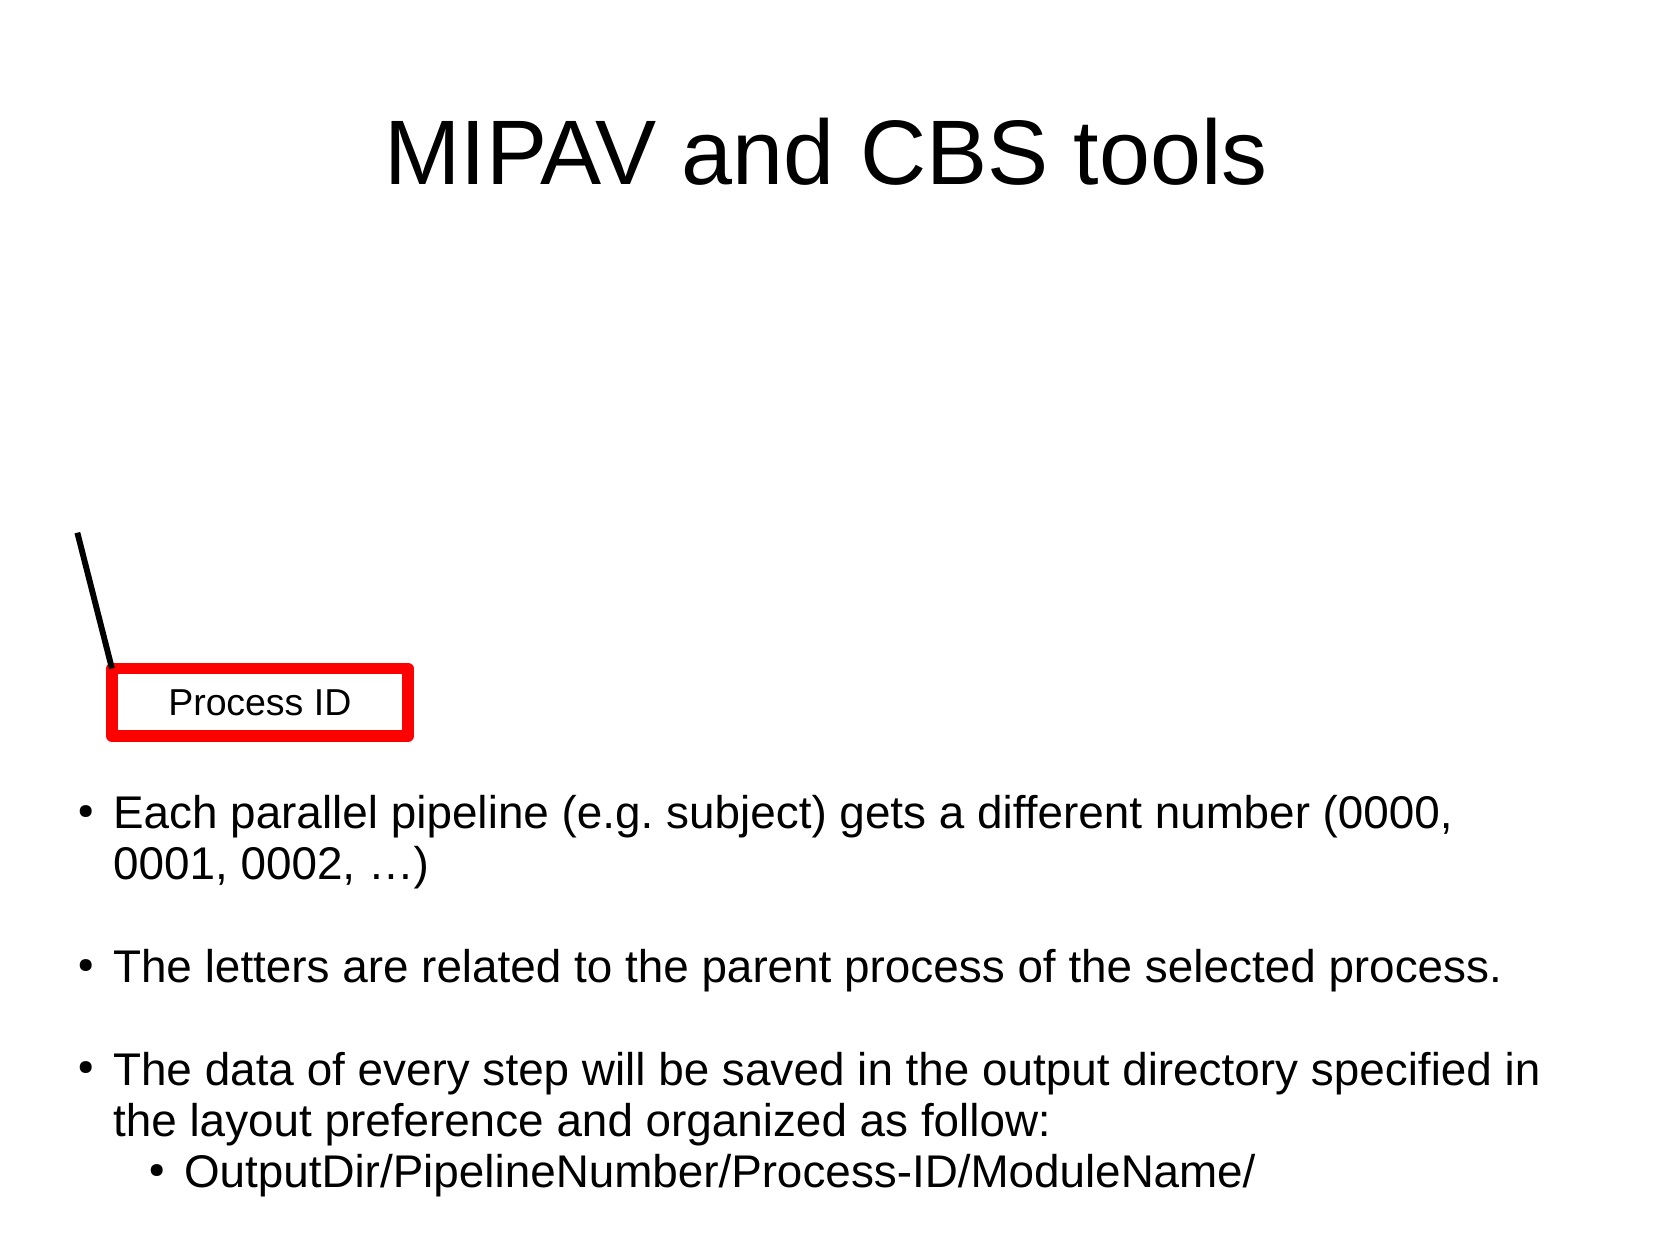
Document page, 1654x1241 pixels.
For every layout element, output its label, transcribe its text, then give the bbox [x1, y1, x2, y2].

text_box Process ID [111, 668, 408, 737]
picture [29, 225, 1624, 649]
text_box Each parallel pipeline (e.g. subject) gets a different number (0000, 0001, 0002, …) The letters are related to the parent process of the selected process. The data of every step will be saved in the output directory specified in the layout preference and organized as follow: OutputDir/PipelineNumber/Process-ID/ModuleName/ [77, 762, 1566, 1223]
title MIPAV and CBS tools [82, 49, 1571, 225]
